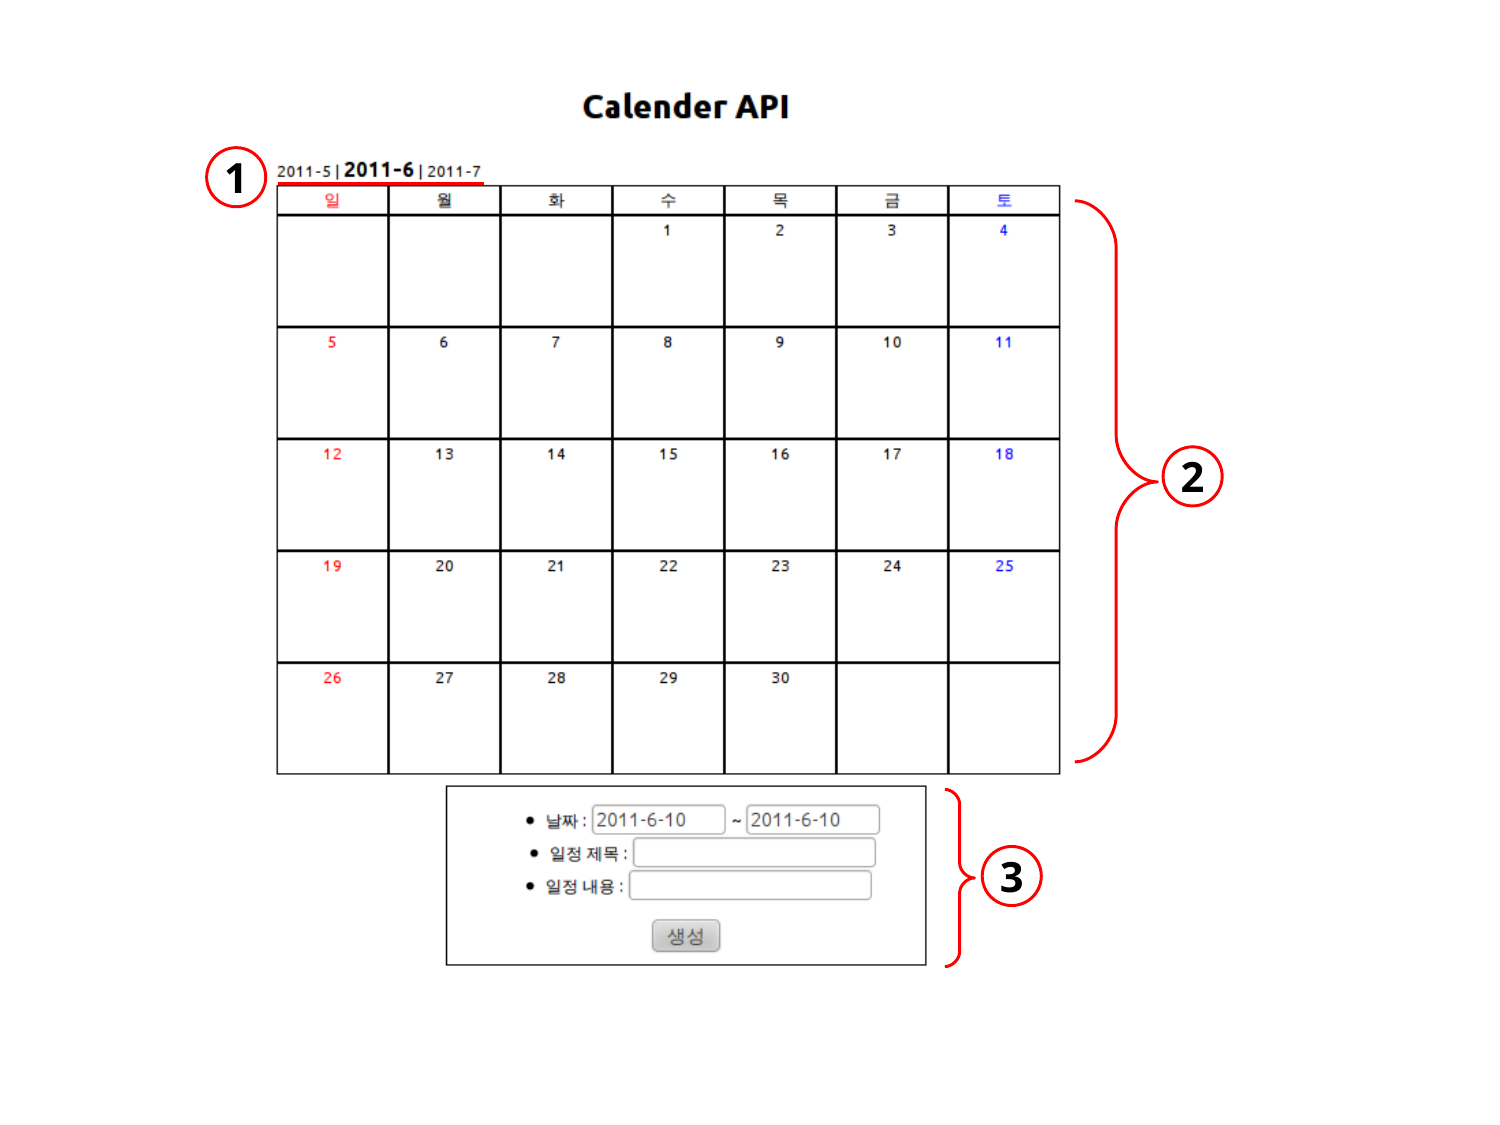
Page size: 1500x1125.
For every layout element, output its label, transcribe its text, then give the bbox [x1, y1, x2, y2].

text_box 3 [982, 846, 1042, 906]
picture [203, 72, 1152, 1004]
text_box 1 [206, 147, 266, 207]
text_box 2 [1163, 446, 1223, 506]
